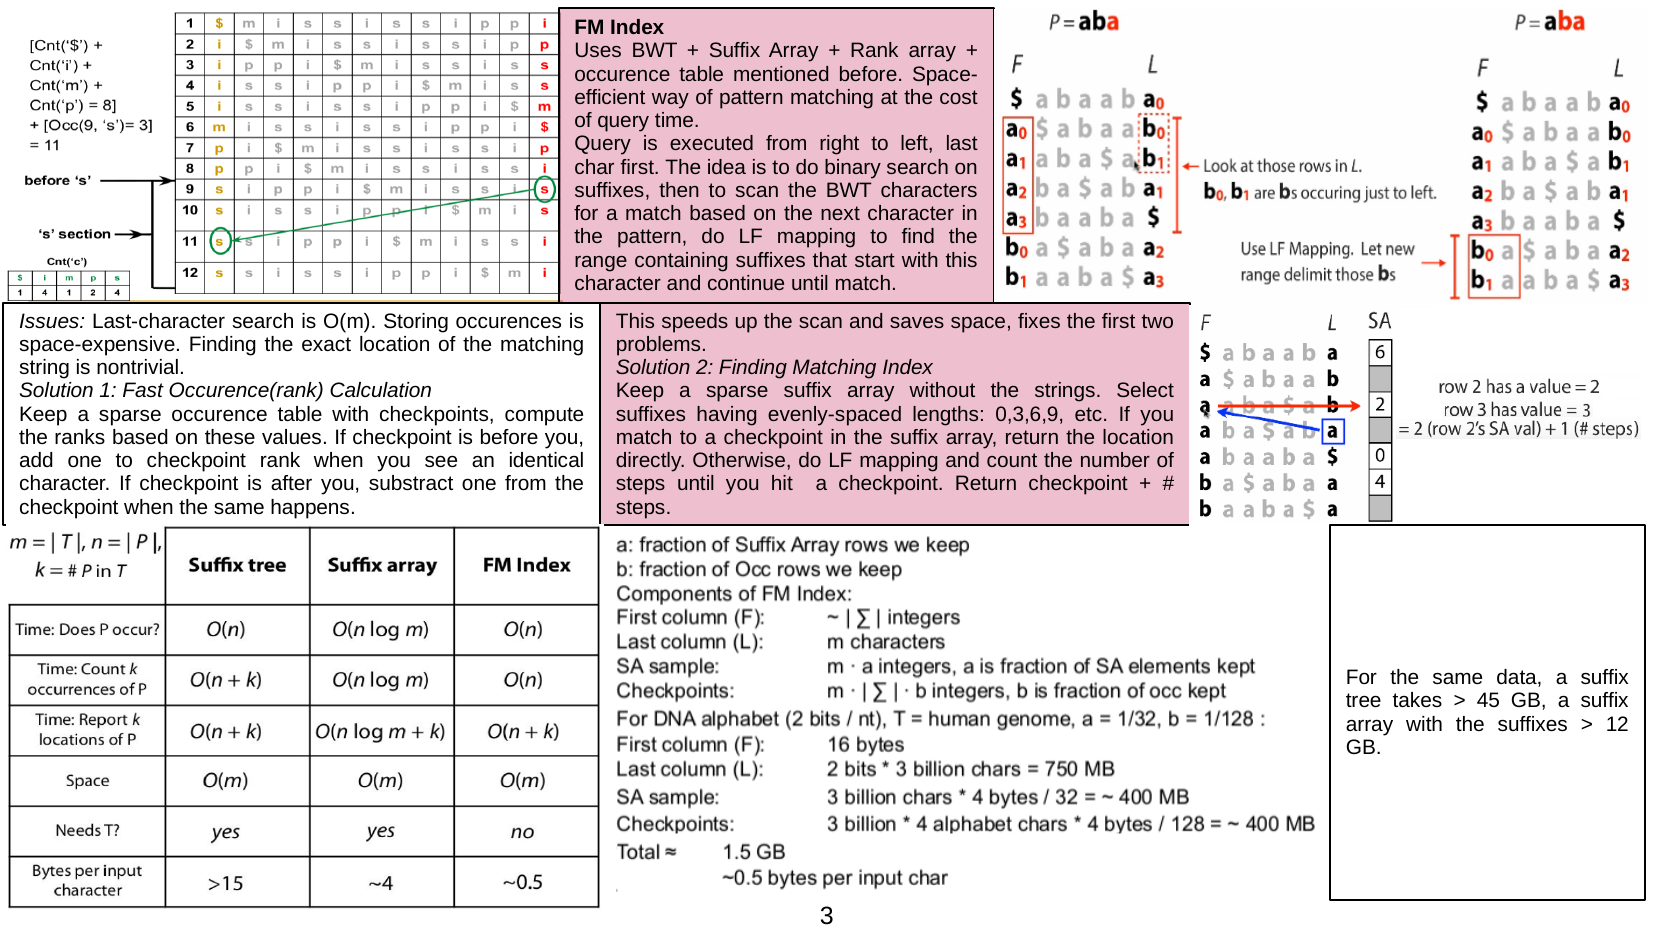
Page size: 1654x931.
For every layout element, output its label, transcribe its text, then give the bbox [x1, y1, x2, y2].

picture [994, 9, 1647, 304]
text_box Issues: Last-character search is O(m). Storing occurences is space-expensive. Finding the exact location of the matching string is nontrivial. Solution 1: Fast Occurence(rank) Calculation Keep a sparse occurence table with checkpoints, compute the ranks based on these values. If checkpoint is before you, add one to checkpoint rank when you see an identical character. If checkpoint is after you, substract one from the checkpoint when the same happens. [3, 302, 600, 525]
text_box For the same data, a suffix tree takes > 45 GB, a suffix array with the suffixes > 12 GB. [1330, 525, 1645, 901]
picture [5, 9, 558, 302]
picture [6, 305, 1645, 912]
text_box <number> [754, 901, 899, 931]
text_box FM Index Uses BWT + Suffix Array + Rank array + occurence table mentioned before. Space-efficient way of pattern matching at the cost of query time. Query is executed from right to left, last char first. The idea is to do binary search on suffixes, then to scan the BWT characters for a match based on the next character in the pattern, do LF mapping to find the range containing suffixes that start with this character and continue until match. [558, 7, 994, 302]
text_box This speeds up the scan and saves space, fixes the first two problems. Solution 2: Finding Matching Index Keep a sparse suffix array without the strings. Select suffixes having evenly-spaced lengths: 0,3,6,9, etc. If you match to a checkpoint in the suffix array, return the location directly. Otherwise, do LF mapping and count the number of steps until you hit a checkpoint. Return checkpoint + # steps. [600, 302, 1190, 525]
